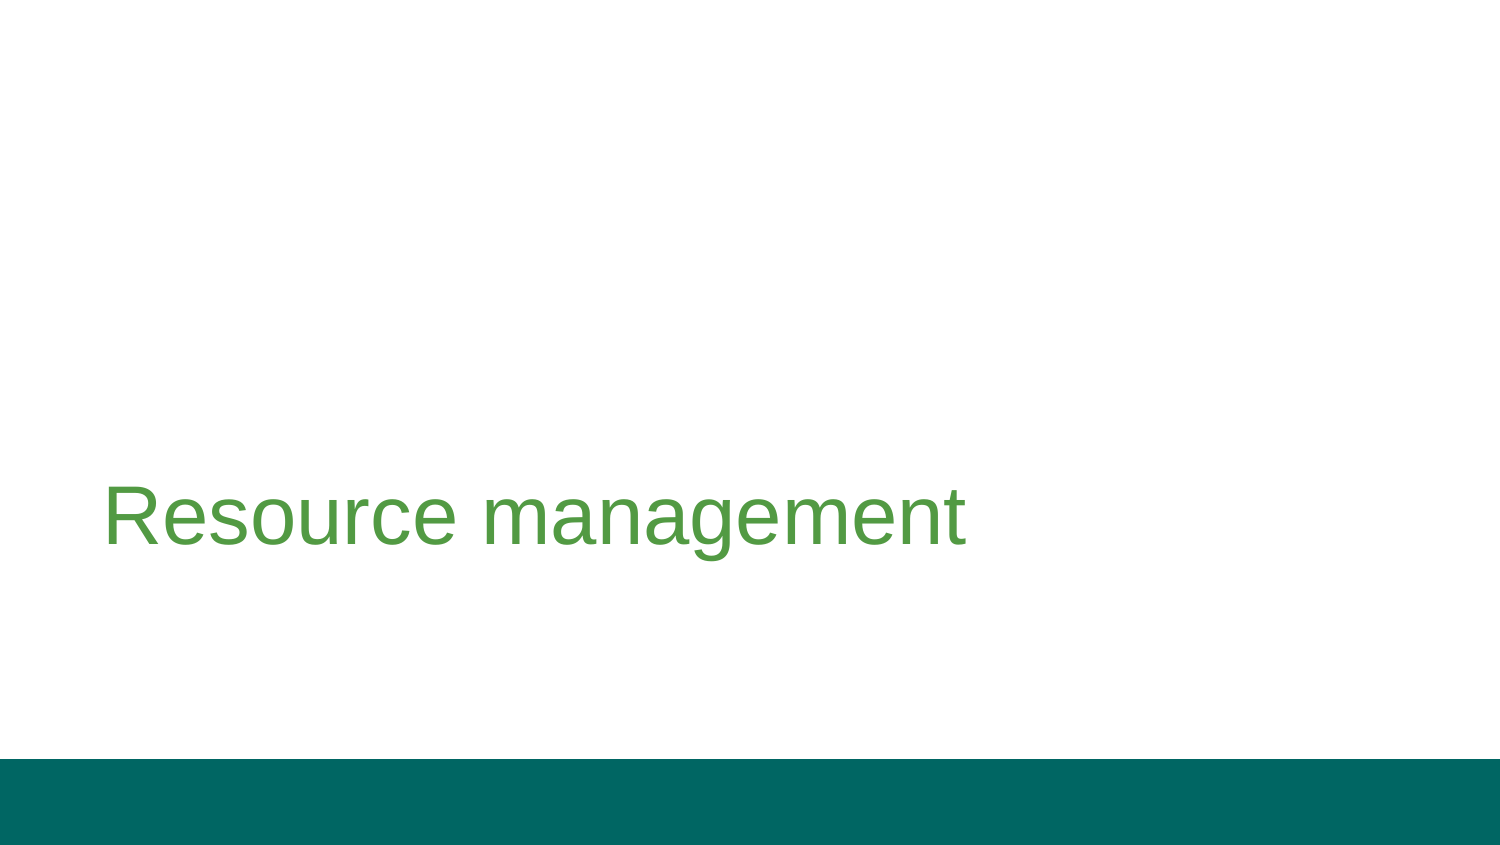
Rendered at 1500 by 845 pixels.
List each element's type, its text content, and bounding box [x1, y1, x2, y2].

title Resource management [102, 210, 1397, 562]
